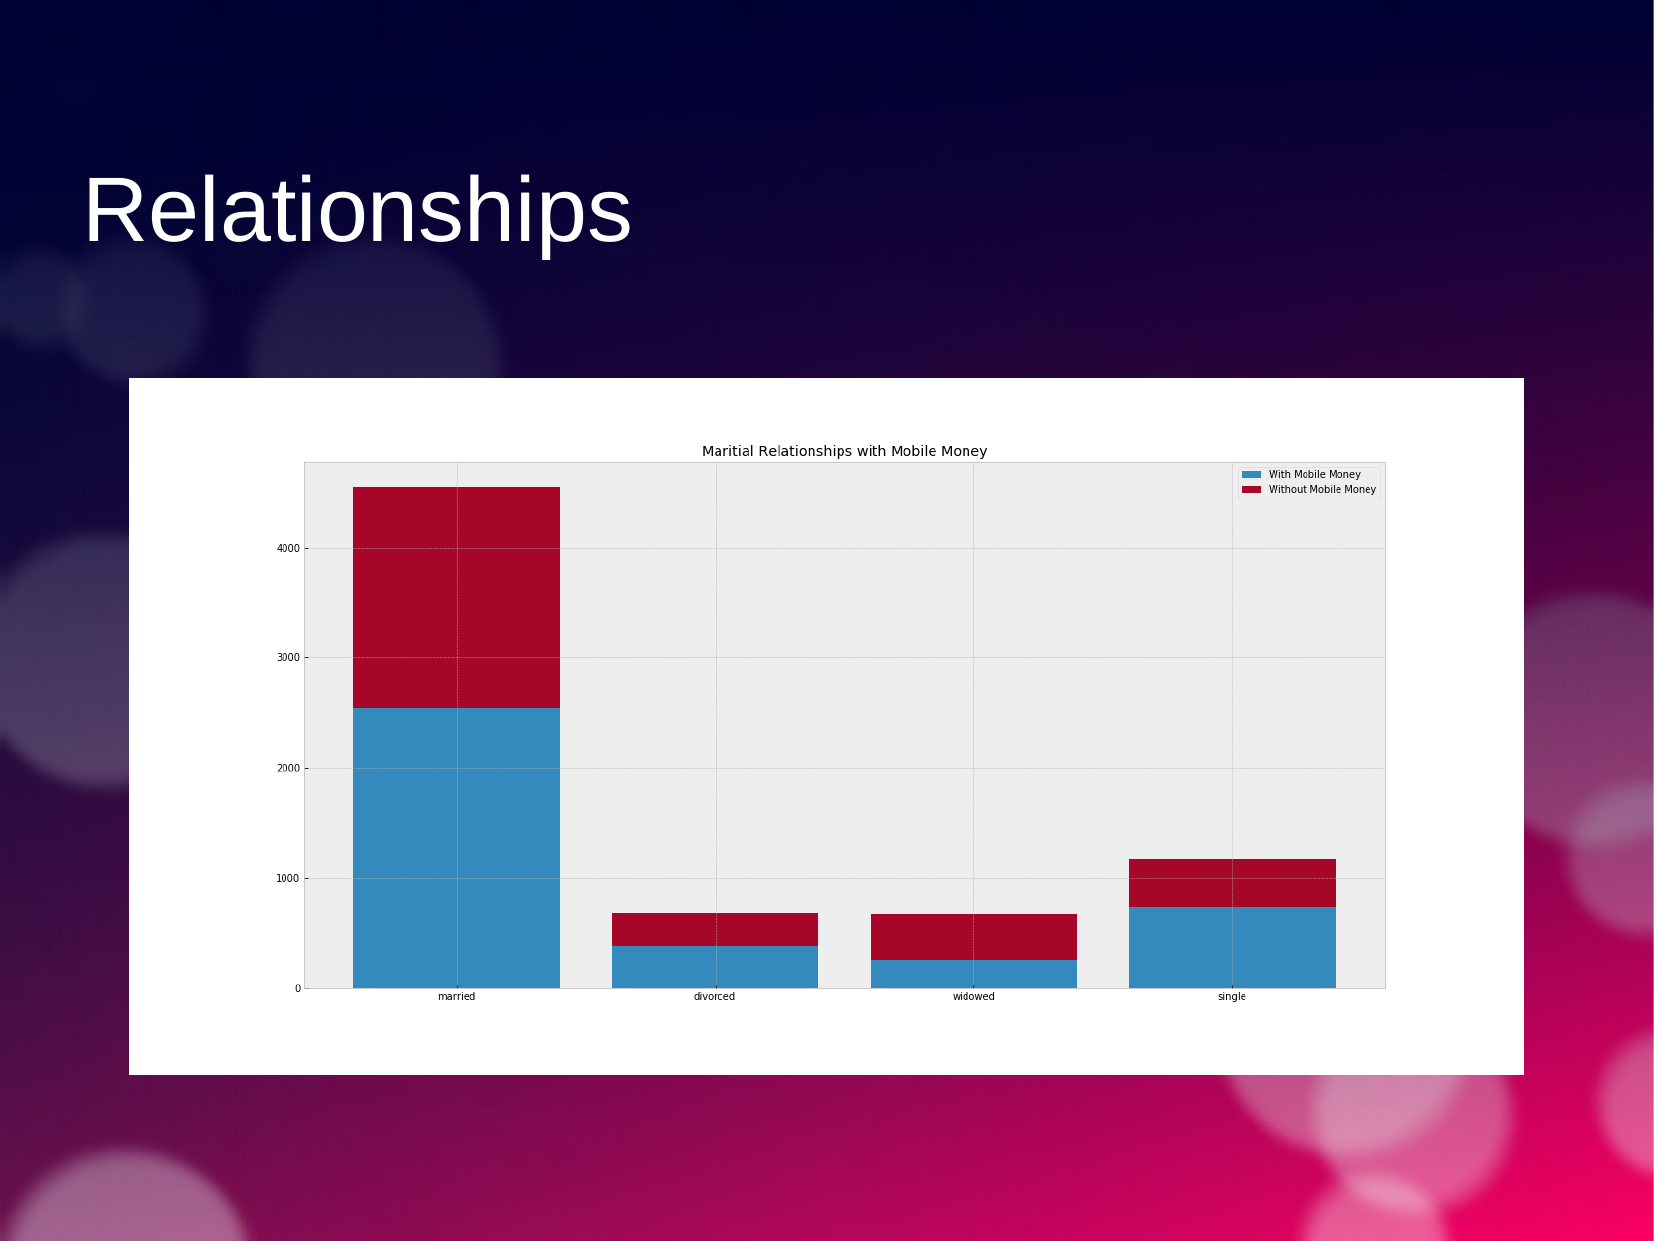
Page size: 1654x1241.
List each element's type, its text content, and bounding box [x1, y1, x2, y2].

title Relationships [82, 106, 1571, 314]
picture [0, 0, 1654, 1241]
